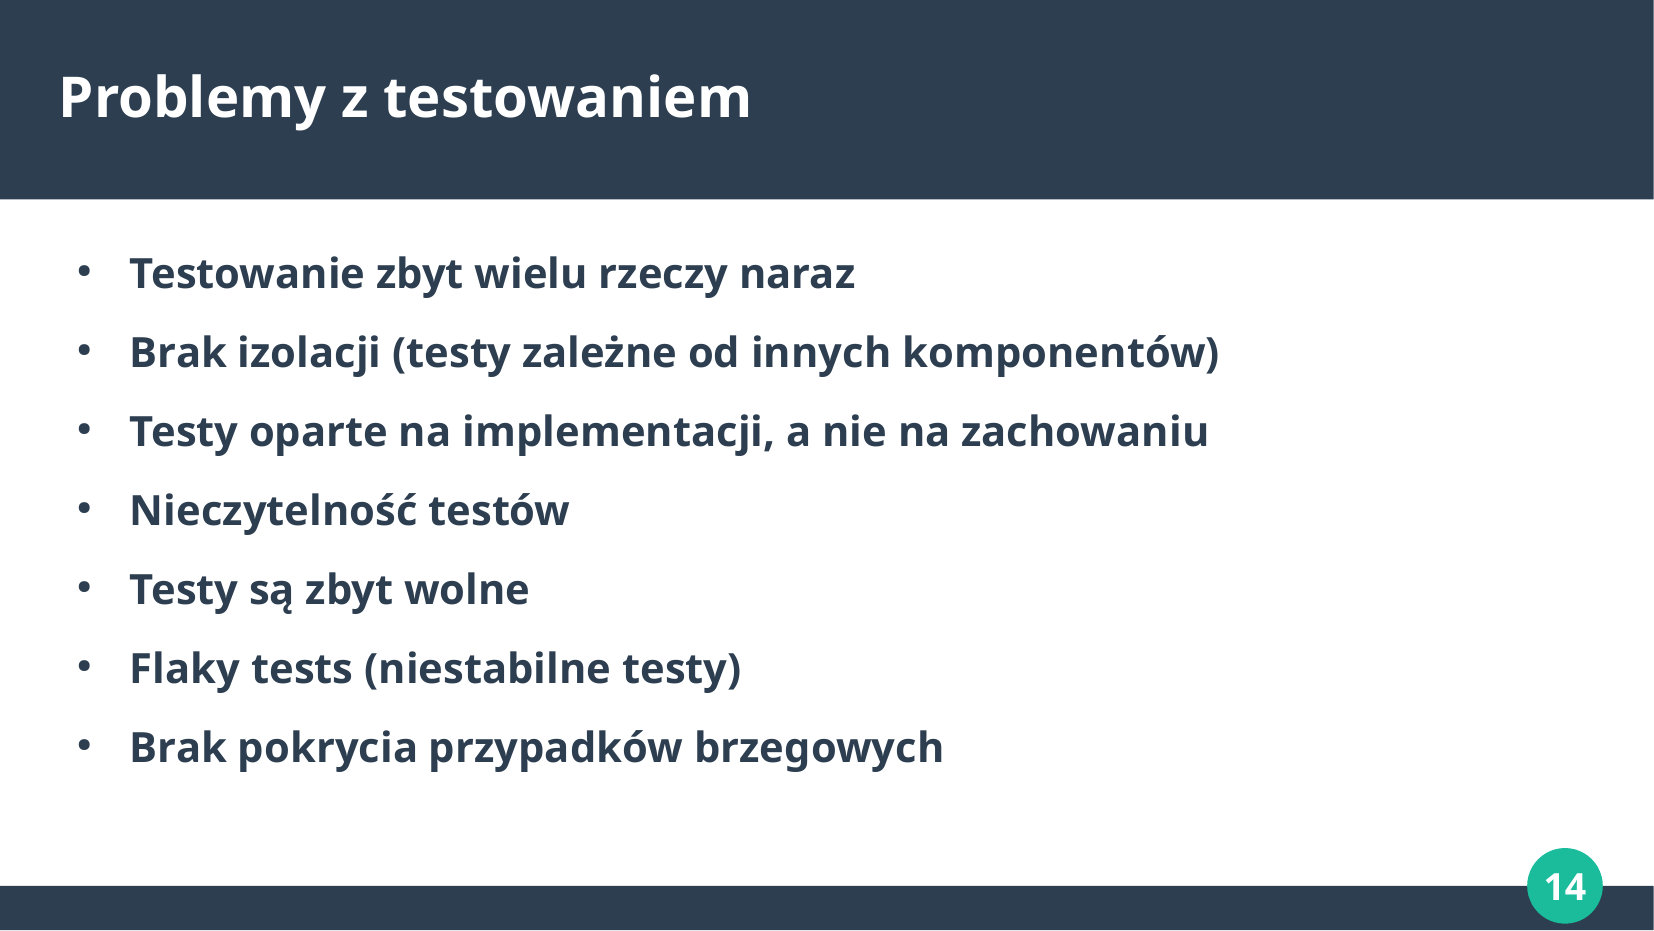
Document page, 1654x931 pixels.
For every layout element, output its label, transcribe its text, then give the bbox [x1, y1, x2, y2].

title Problemy z testowaniem [59, 37, 1595, 156]
list Testowanie zbyt wielu rzeczy naraz Brak izolacji (testy zależne od innych komponentów) Testy oparte na implementacji, a nie na zachowaniu Nieczytelność testów Testy są zbyt wolne Flaky tests (niestabilne testy) Brak pokrycia przypadków brzegowych [59, 243, 1595, 864]
